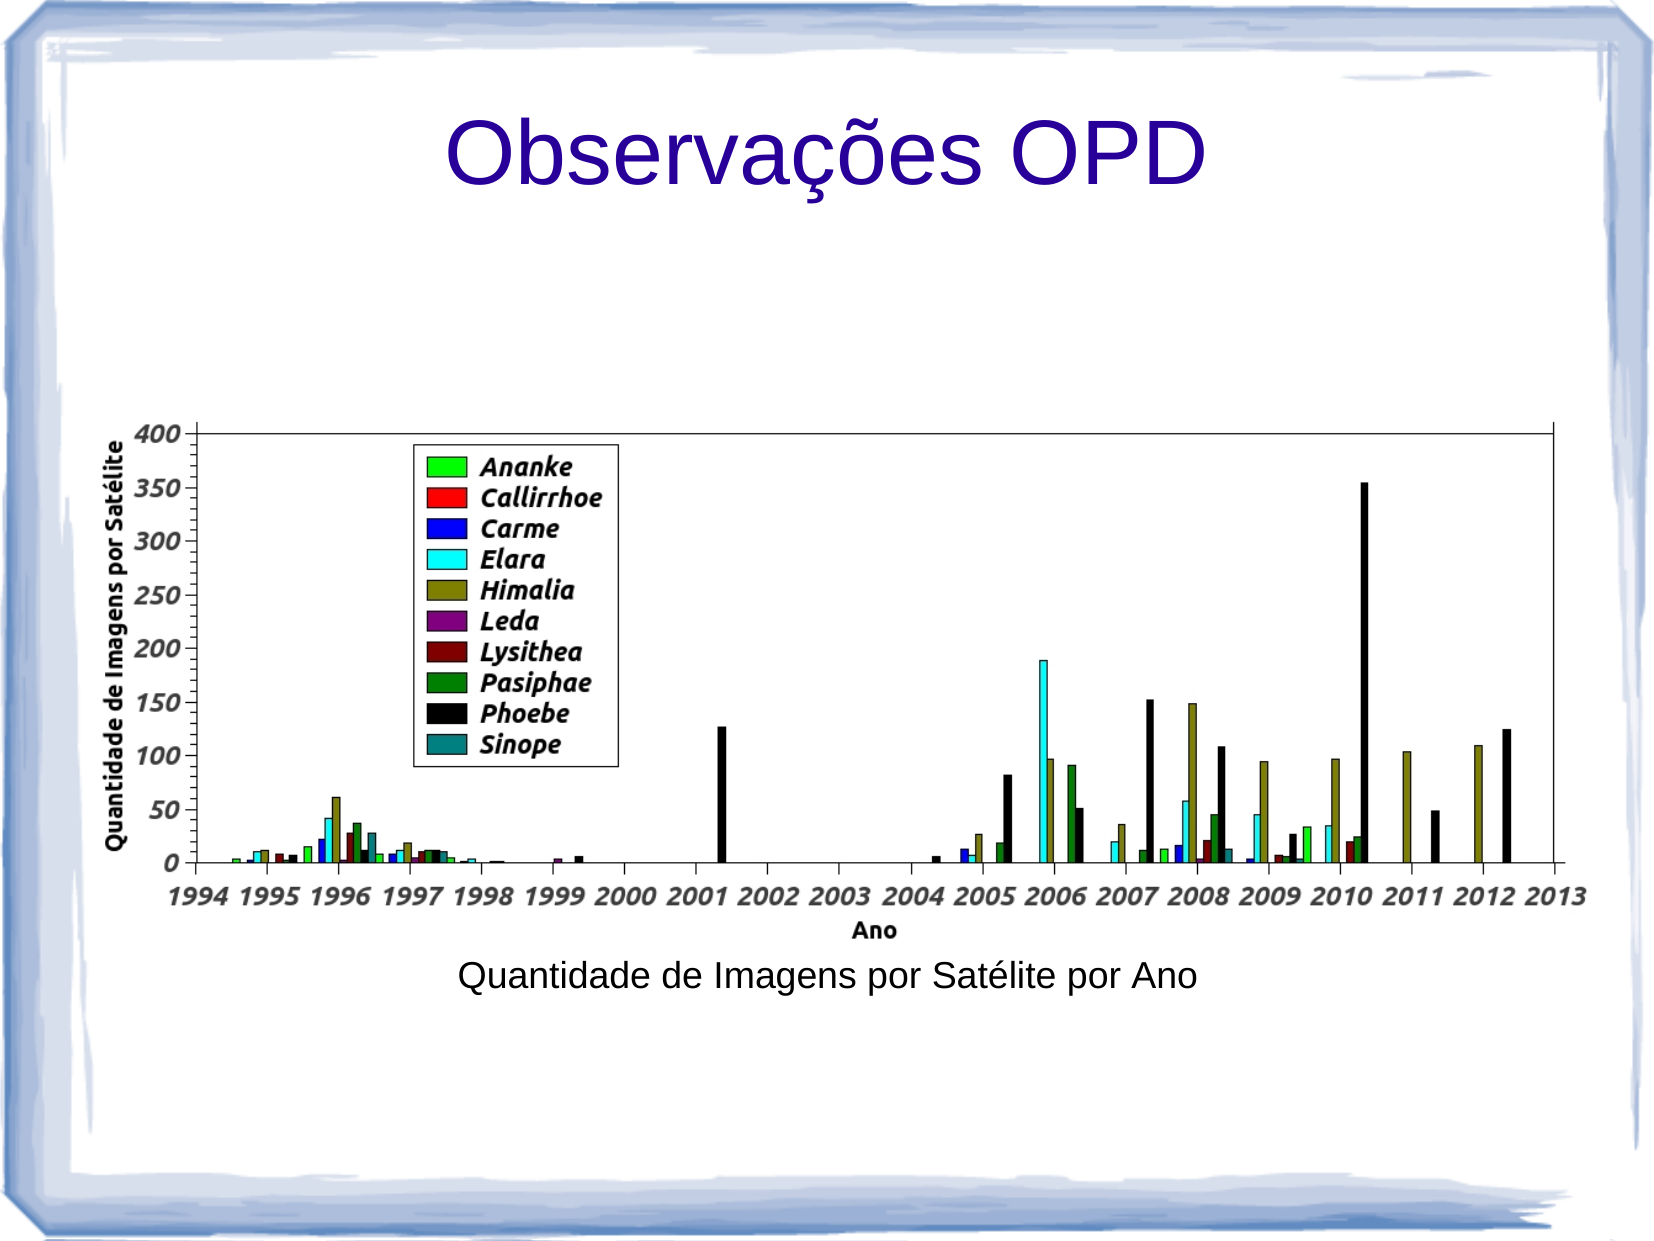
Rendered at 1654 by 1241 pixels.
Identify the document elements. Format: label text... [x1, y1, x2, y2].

text_box Quantidade de Imagens por Satélite por Ano [442, 947, 1214, 1004]
picture [0, 0, 1654, 1241]
title Observações OPD [82, 49, 1571, 257]
